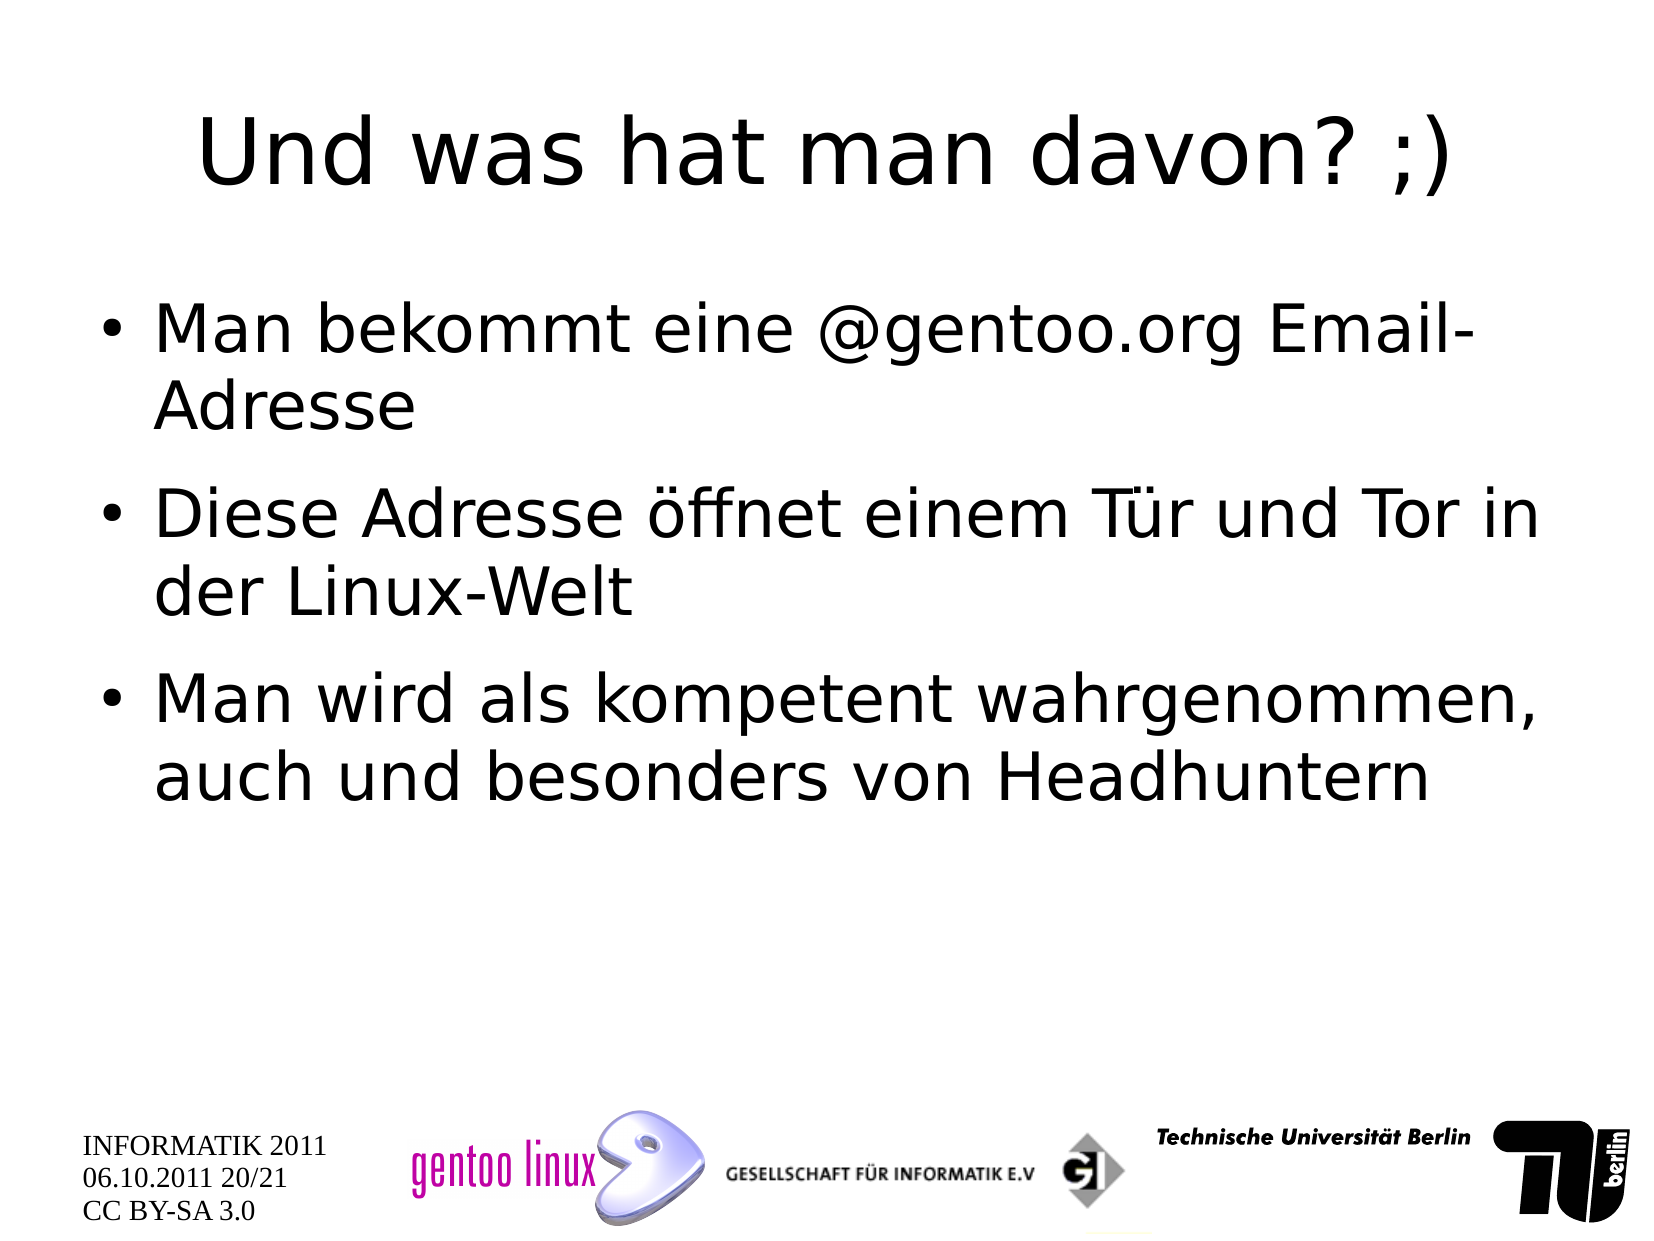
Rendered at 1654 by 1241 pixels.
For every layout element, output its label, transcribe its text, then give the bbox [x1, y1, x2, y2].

title Und was hat man davon? ;) [82, 49, 1571, 257]
list Man bekommt eine @gentoo.org Email-Adresse Diese Adresse öffnet einem Tür und Tor in der Linux-Welt Man wird als kompetent wahrgenommen, auch und besonders von Headhuntern [82, 290, 1571, 1109]
picture [407, 1109, 708, 1230]
picture [726, 1109, 1152, 1234]
